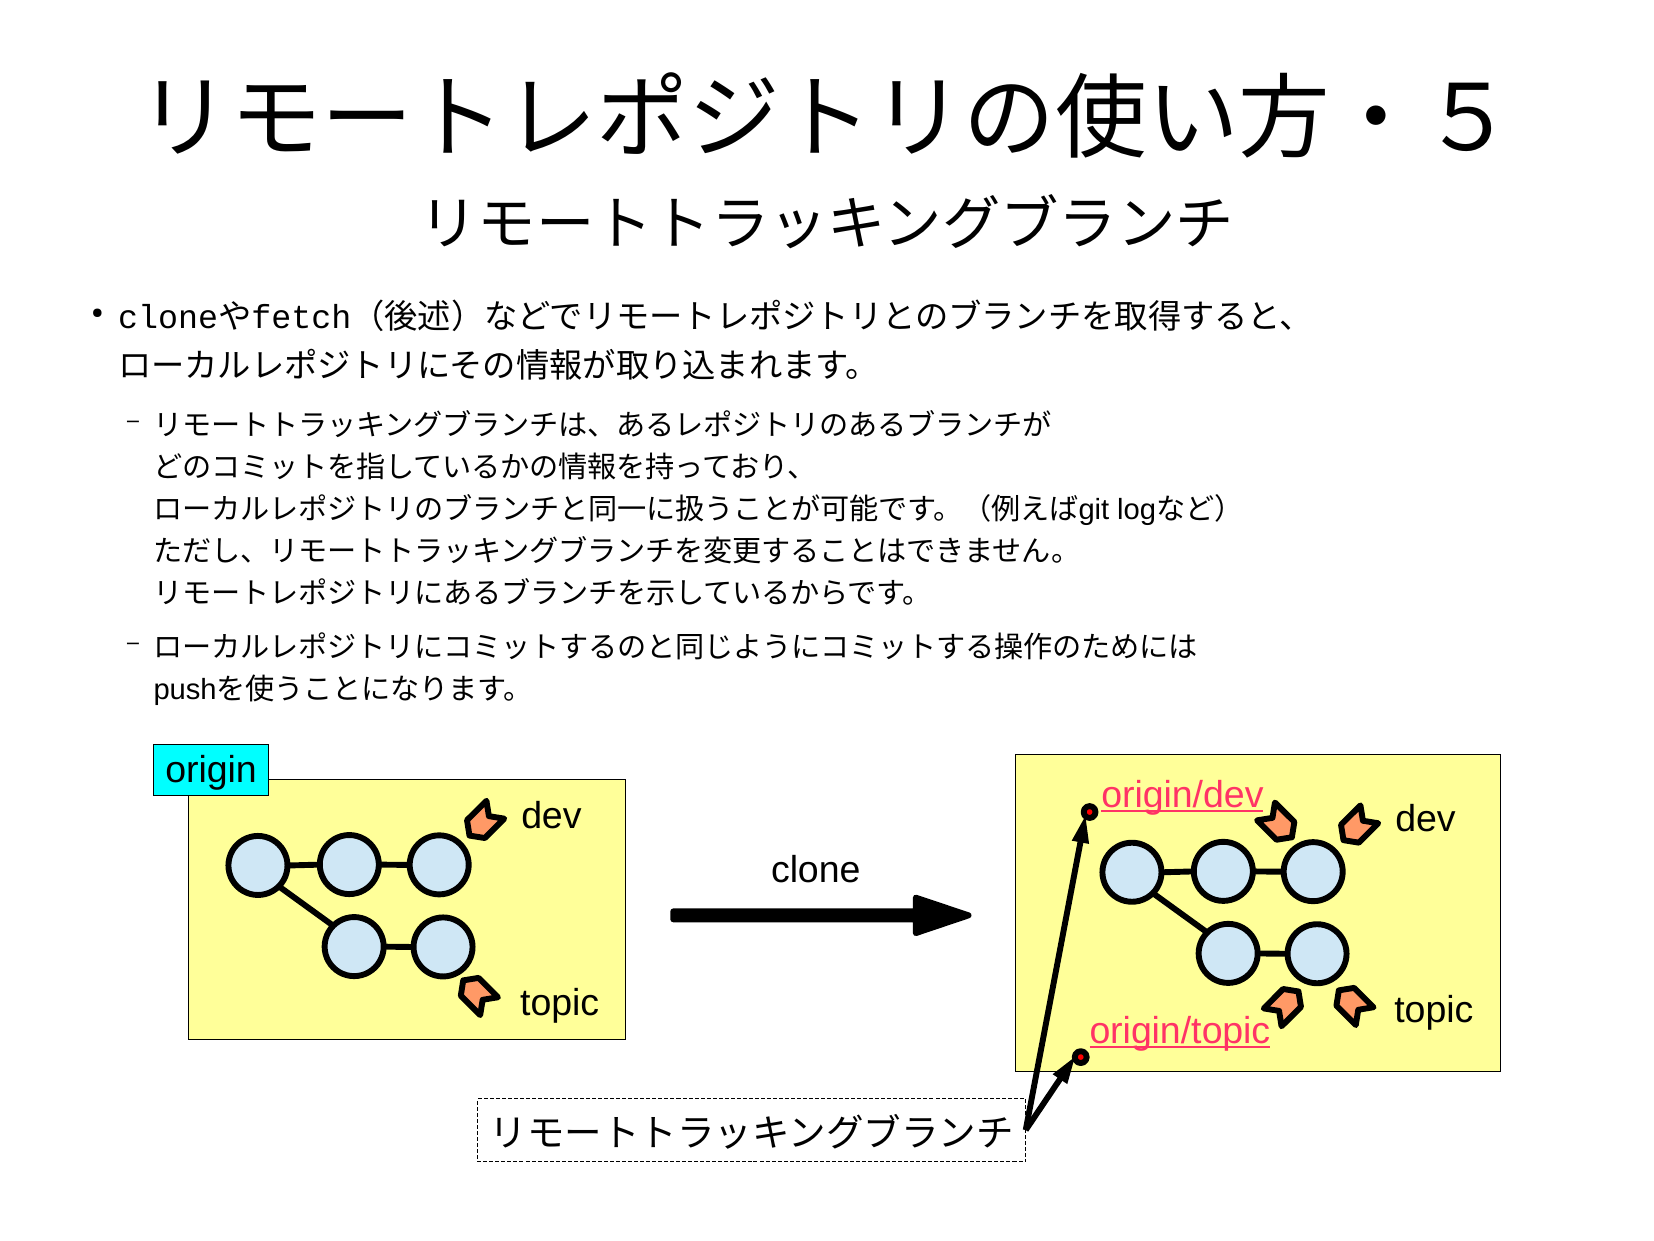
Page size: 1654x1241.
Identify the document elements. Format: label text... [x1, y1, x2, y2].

text_box topic [1379, 981, 1489, 1039]
text_box [188, 779, 626, 1040]
text_box [673, 897, 969, 934]
text_box origin [153, 744, 269, 796]
text_box リモートトラッキングブランチ [477, 1098, 939, 1145]
text_box clone [756, 840, 876, 898]
text_box origin/topic [1074, 1002, 1288, 1060]
text_box [1015, 754, 1501, 1072]
text_box dev [1380, 790, 1471, 847]
text_box origin/dev [1086, 766, 1288, 824]
list cloneやfetch（後述）などでリモートレポジトリとのブランチを取得すると、 ローカルレポジトリにその情報が取り込まれます。 リモートトラッキングブランチは、あるレポジトリのあるブランチが どのコミットを指しているかの情報を持っており、 ローカルレポジトリのブランチと同一に扱うことが可能です。（例えばgit logなど） ただし、リモートトラッキングブランチを変更することはできません。 リモートレポジトリにあるブランチを示しているからです。 ローカルレポジトリにコミットするのと同じようにコミットする操作のためには pushを使うことになります。 [82, 290, 1538, 709]
text_box topic [505, 974, 615, 1032]
title リモートレポジトリの使い方・５ リモートトラッキングブランチ [82, 49, 1571, 257]
text_box dev [506, 787, 597, 845]
